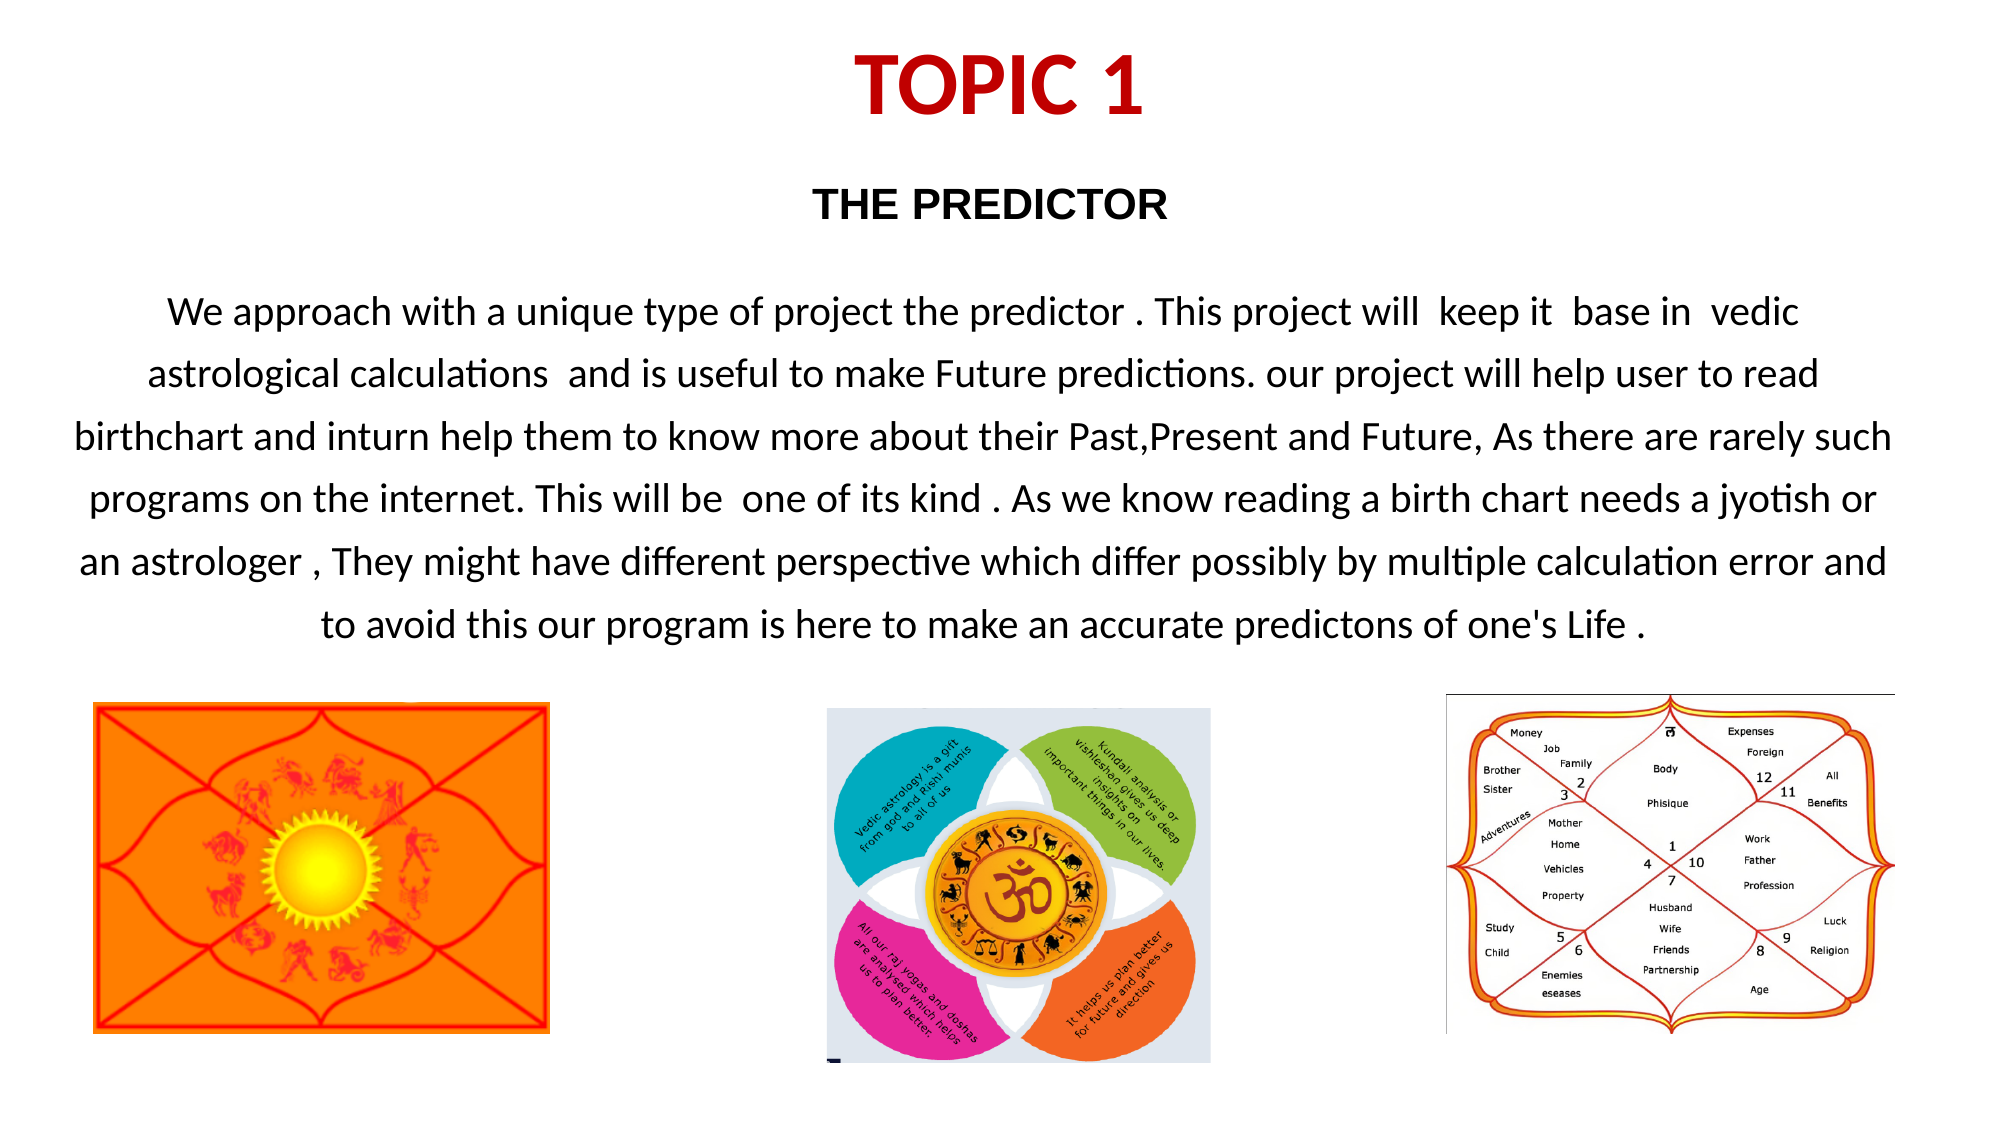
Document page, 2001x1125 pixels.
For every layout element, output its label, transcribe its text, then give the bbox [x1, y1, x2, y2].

text_box We approach with a unique type of project the predictor . This project will keep it base in vedic astrological calculations and is useful to make Future predictions. our project will help user to read birthchart and inturn help them to know more about their Past,Present and Future, As there are rarely such programs on the internet. This will be one of its kind . As we know reading a birth chart needs a jyotish or an astrologer , They might have different perspective which differ possibly by multiple calculation error and to avoid this our program is here to make an accurate predictons of one's Life . [59, 265, 1920, 657]
picture [93, 702, 550, 1034]
picture [826, 708, 1211, 1063]
text_box THE PREDICTOR [797, 172, 1184, 237]
picture [1446, 694, 1895, 1034]
title TOPIC 1 [137, 28, 1863, 143]
